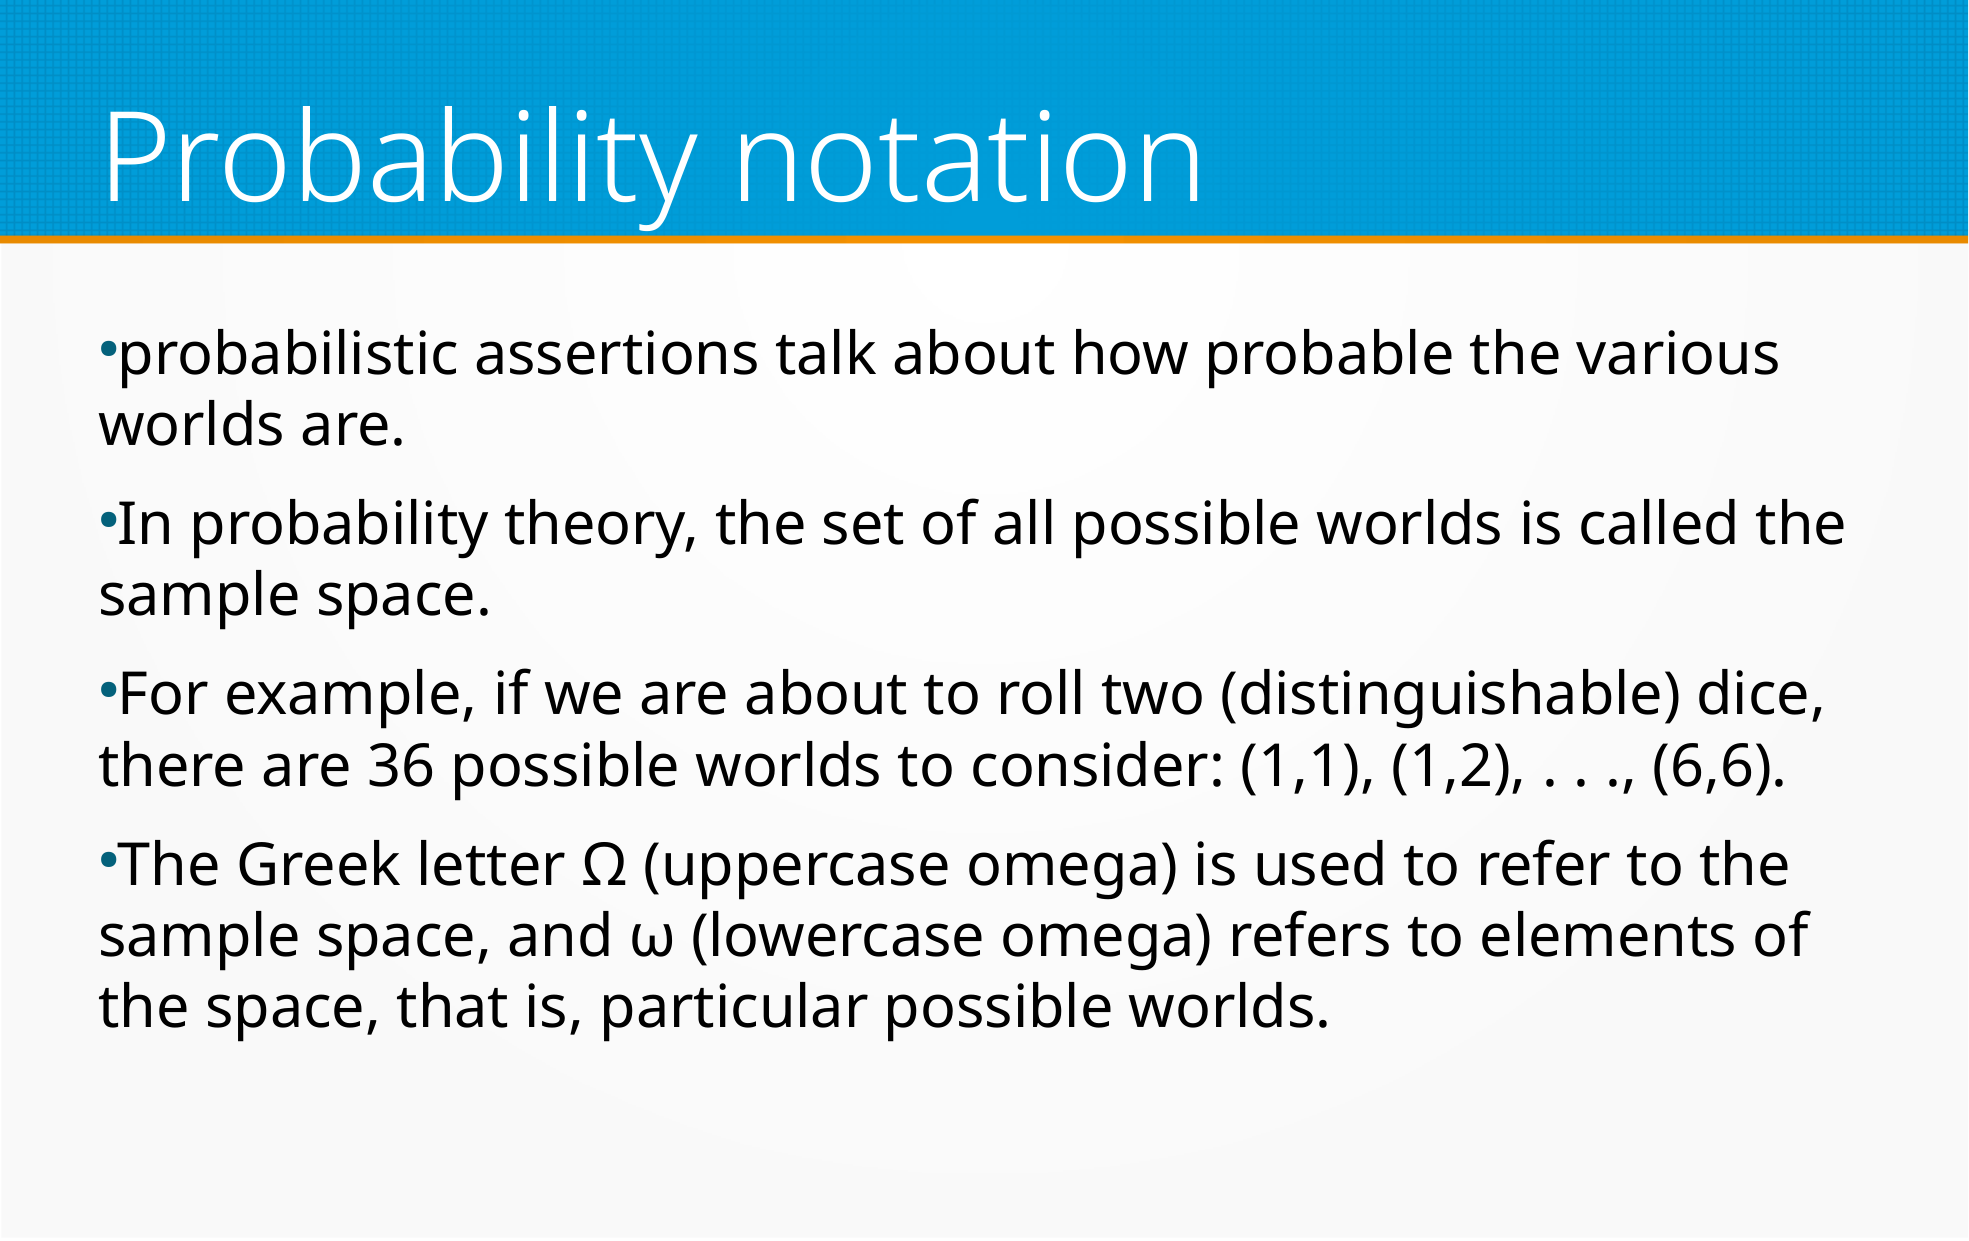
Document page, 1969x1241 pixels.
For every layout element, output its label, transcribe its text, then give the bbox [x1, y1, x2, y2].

title Probability notation [98, 19, 1870, 227]
list probabilistic assertions talk about how probable the various worlds are. In probability theory, the set of all possible worlds is called the sample space. For example, if we are about to roll two (distinguishable) dice, there are 36 possible worlds to consider: (1,1), (1,2), . . ., (6,6). The Greek letter Ω (uppercase omega) is used to refer to the sample space, and ω (lowercase omega) refers to elements of the space, that is, particular possible worlds. [98, 315, 1861, 1081]
